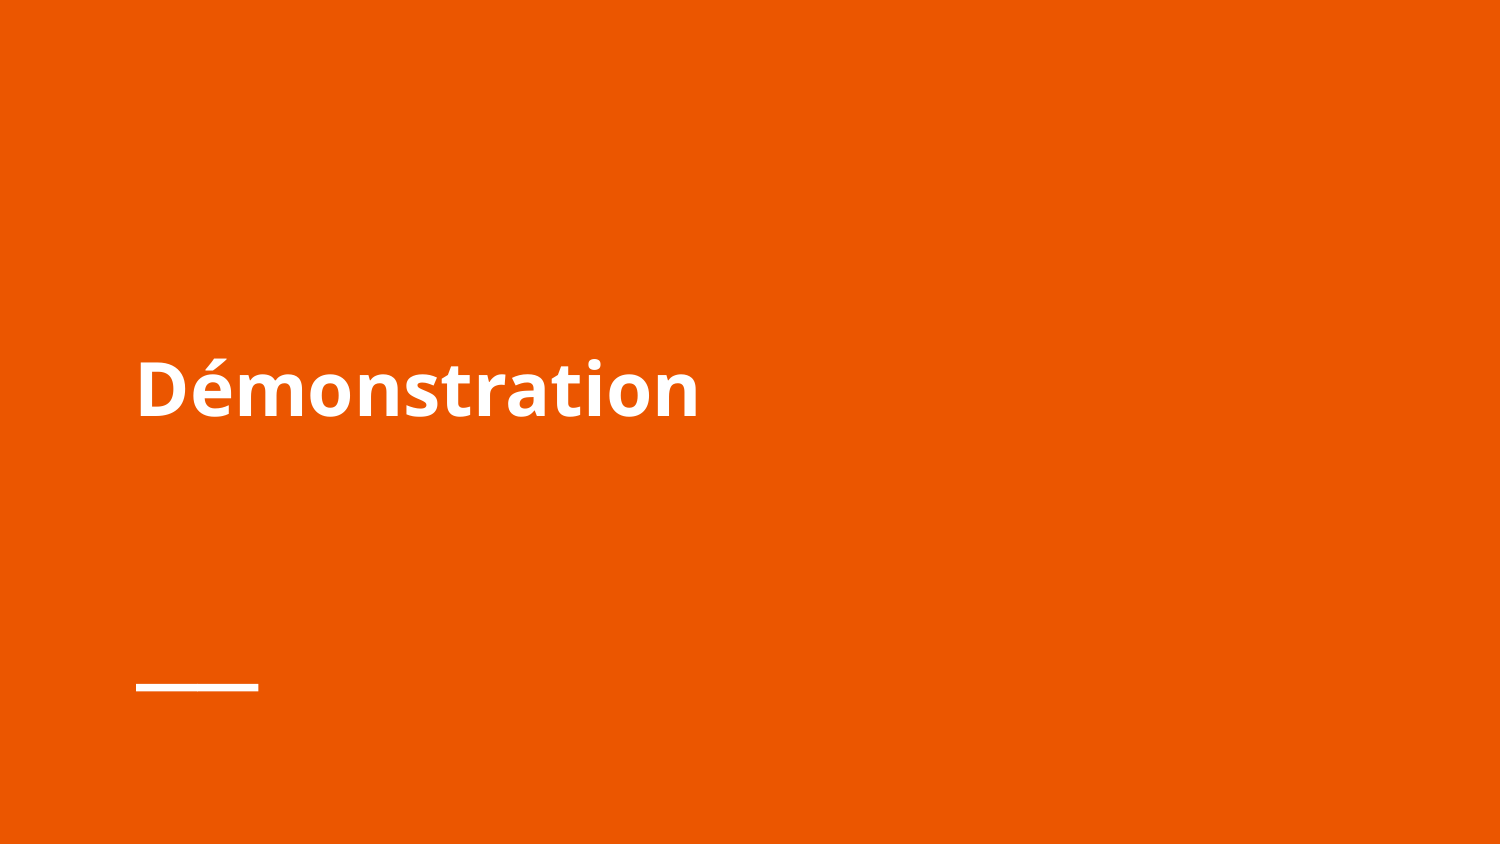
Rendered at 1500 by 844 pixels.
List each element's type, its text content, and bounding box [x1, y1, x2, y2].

title Démonstration [119, 141, 1272, 632]
